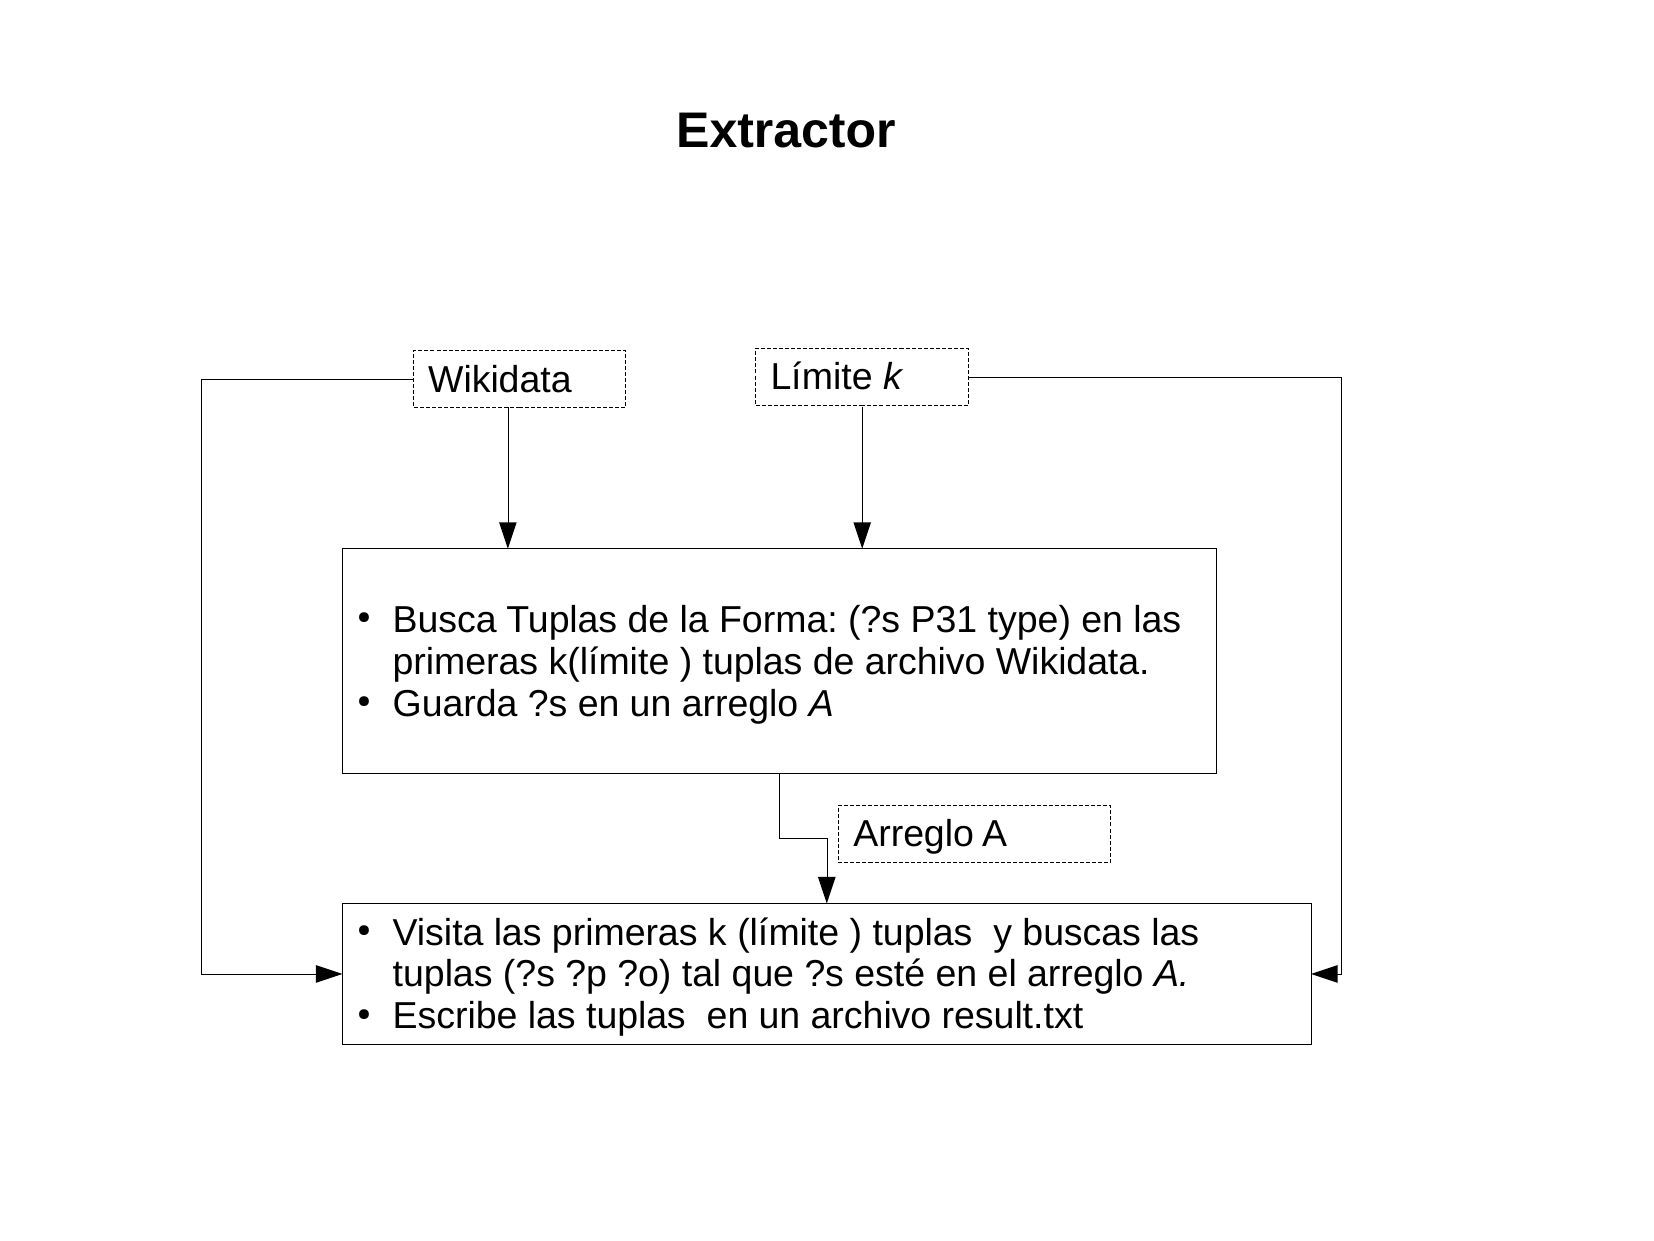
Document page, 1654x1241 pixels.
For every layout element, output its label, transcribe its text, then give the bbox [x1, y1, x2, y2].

text_box Busca Tuplas de la Forma: (?s P31 type) en las primeras k(límite ) tuplas de archivo Wikidata. Guarda ?s en un arreglo A [342, 548, 1217, 774]
text_box Límite k [755, 348, 969, 406]
text_box Wikidata [413, 350, 626, 408]
text_box Arreglo A [838, 805, 1111, 863]
text_box Extractor [661, 94, 993, 237]
text_box Visita las primeras k (límite ) tuplas y buscas las tuplas (?s ?p ?o) tal que ?s esté en el arreglo A. Escribe las tuplas en un archivo result.txt [342, 903, 1312, 1045]
